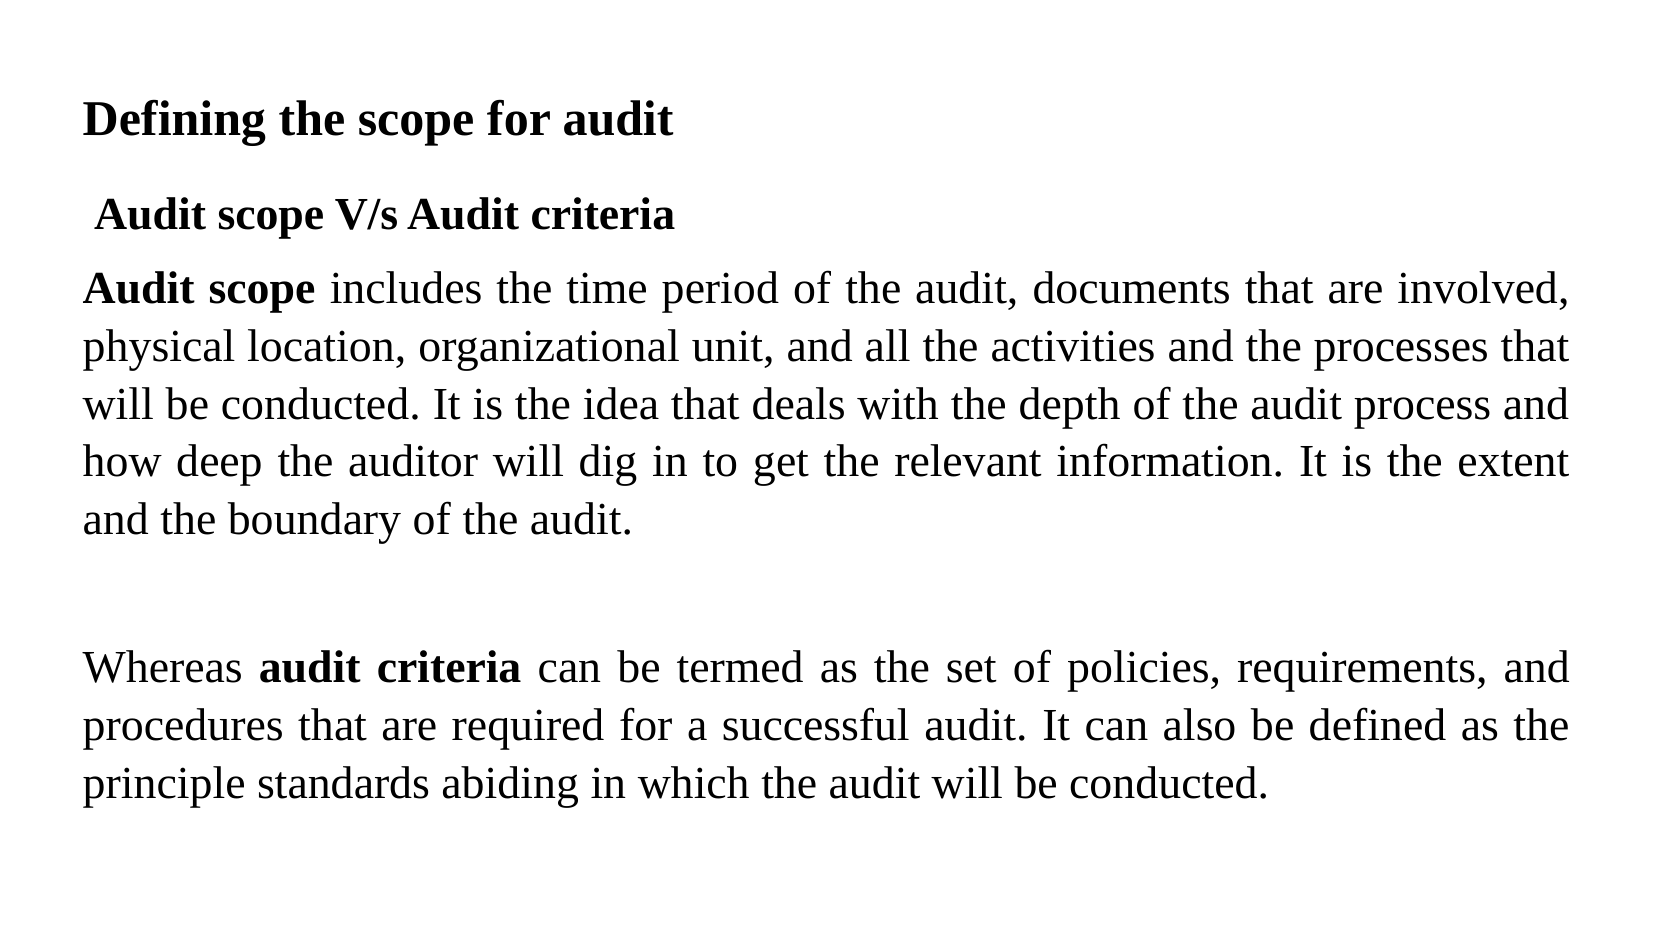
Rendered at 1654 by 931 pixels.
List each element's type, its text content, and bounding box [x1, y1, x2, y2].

title Defining the scope for audit [82, 67, 1477, 154]
subtitle Audit scope V/s Audit criteria Audit scope includes the time period of the audit, documents that are involved, physical location, organizational unit, and all the activities and the processes that will be conducted. It is the idea that deals with the depth of the audit process and how deep the auditor will dig in to get the relevant information. It is the extent and the boundary of the audit. Whereas audit criteria can be termed as the set of policies, requirements, and procedures that are required for a successful audit. It can also be defined as the principle standards abiding in which the audit will be conducted. [82, 181, 1571, 827]
